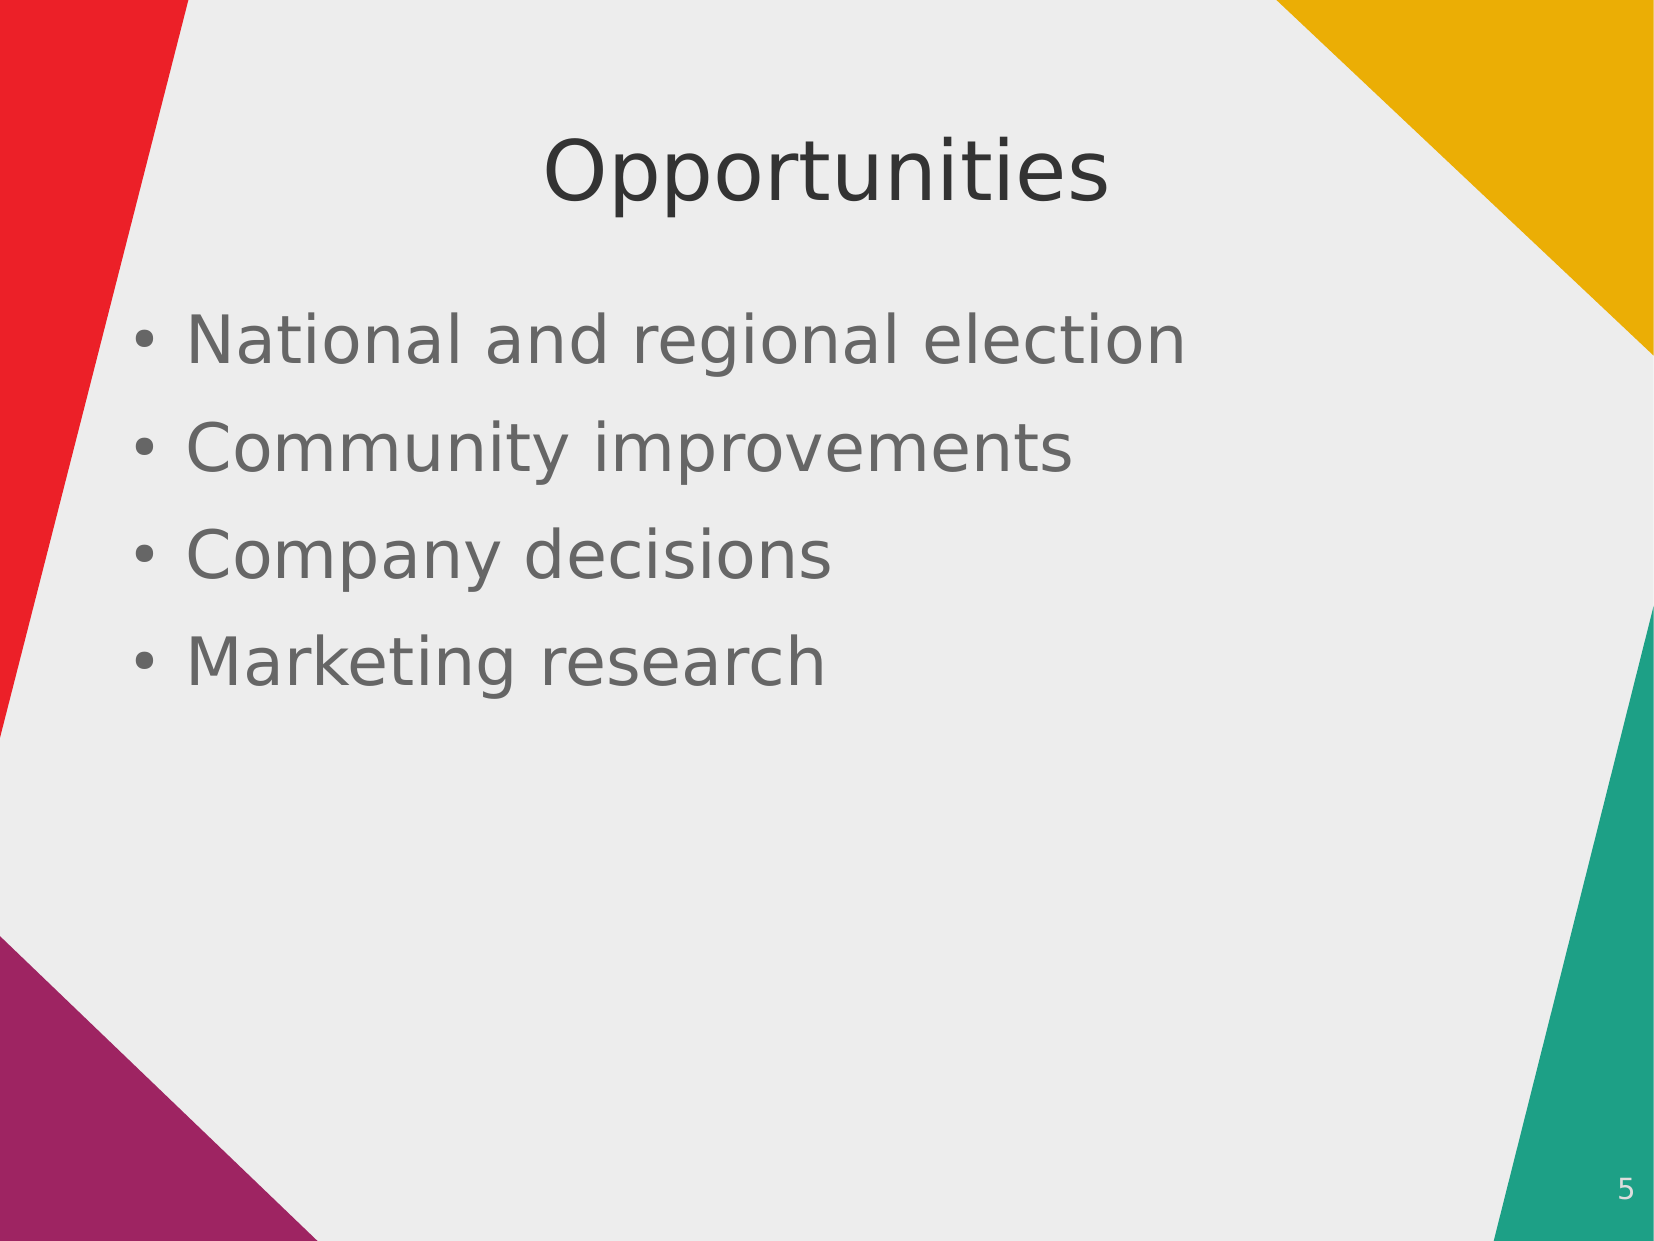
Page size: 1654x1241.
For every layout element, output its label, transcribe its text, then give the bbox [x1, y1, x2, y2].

list National and regional election Community improvements Company decisions Marketing research [114, 302, 1539, 1033]
title Opportunities [114, 73, 1539, 271]
